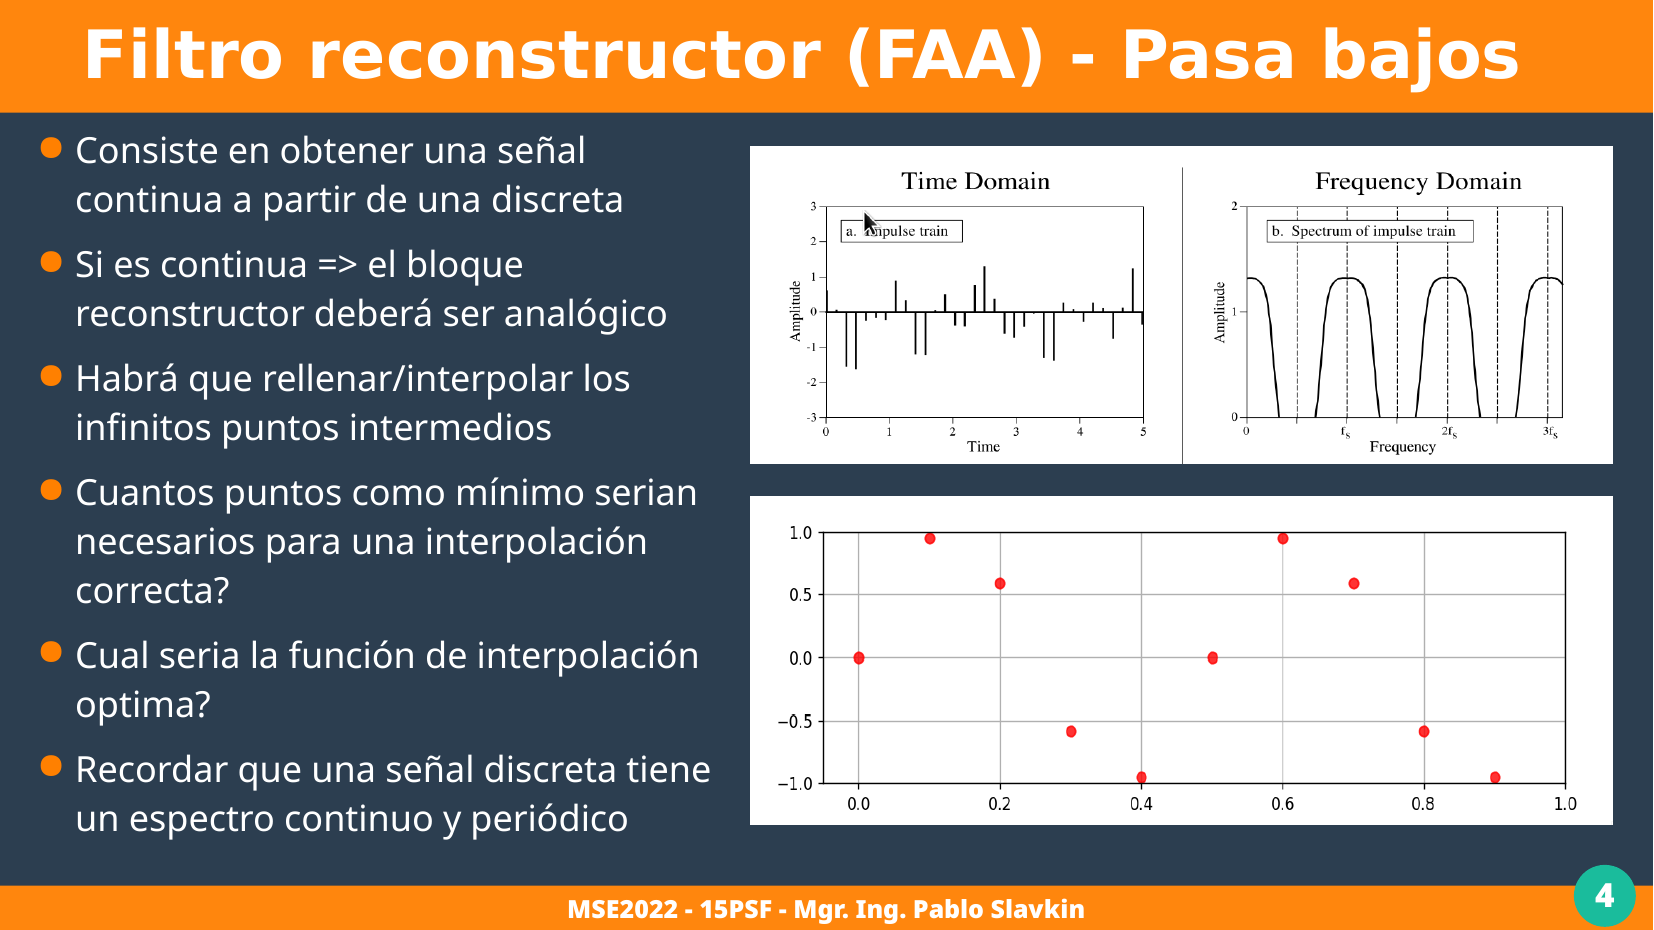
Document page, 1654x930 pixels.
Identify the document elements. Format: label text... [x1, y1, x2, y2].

picture [750, 146, 1613, 464]
list Consiste en obtener una señal continua a partir de una discreta Si es continua => el bloque reconstructor deberá ser analógico Habrá que rellenar/interpolar los infinitos puntos intermedios Cuantos puntos como mínimo serian necesarios para una interpolación correcta? Cual seria la función de interpolación optima? Recordar que una señal discreta tiene un espectro continuo y periódico [24, 125, 713, 863]
title Filtro reconstructor (FAA) - Pasa bajos [0, 16, 1653, 113]
picture [750, 496, 1613, 826]
